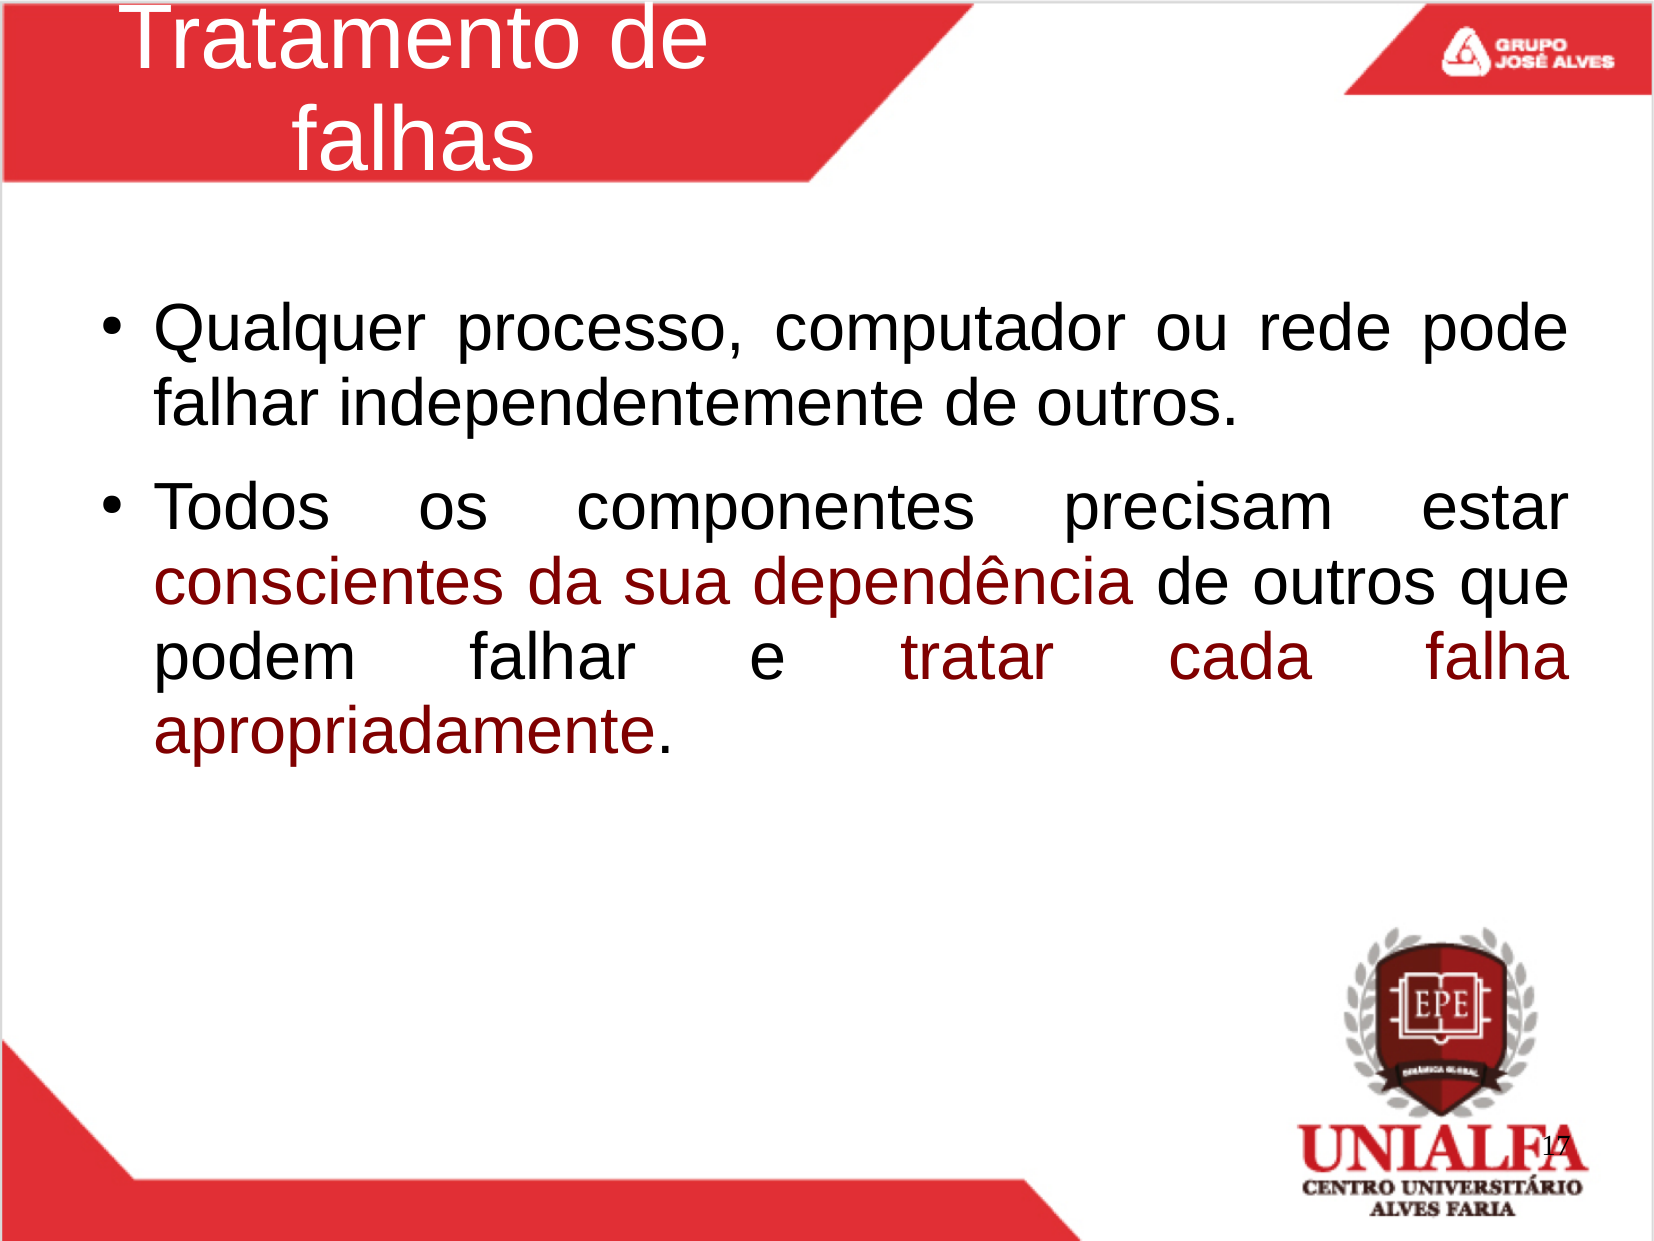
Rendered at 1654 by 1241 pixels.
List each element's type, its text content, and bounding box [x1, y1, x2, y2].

title Tratamento de falhas [82, 0, 747, 191]
picture [0, 0, 1654, 1241]
list Qualquer processo, computador ou rede pode falhar independentemente de outros. Todos os componentes precisam estar conscientes da sua dependência de outros que podem falhar e tratar cada falha apropriadamente. [82, 290, 1571, 1094]
